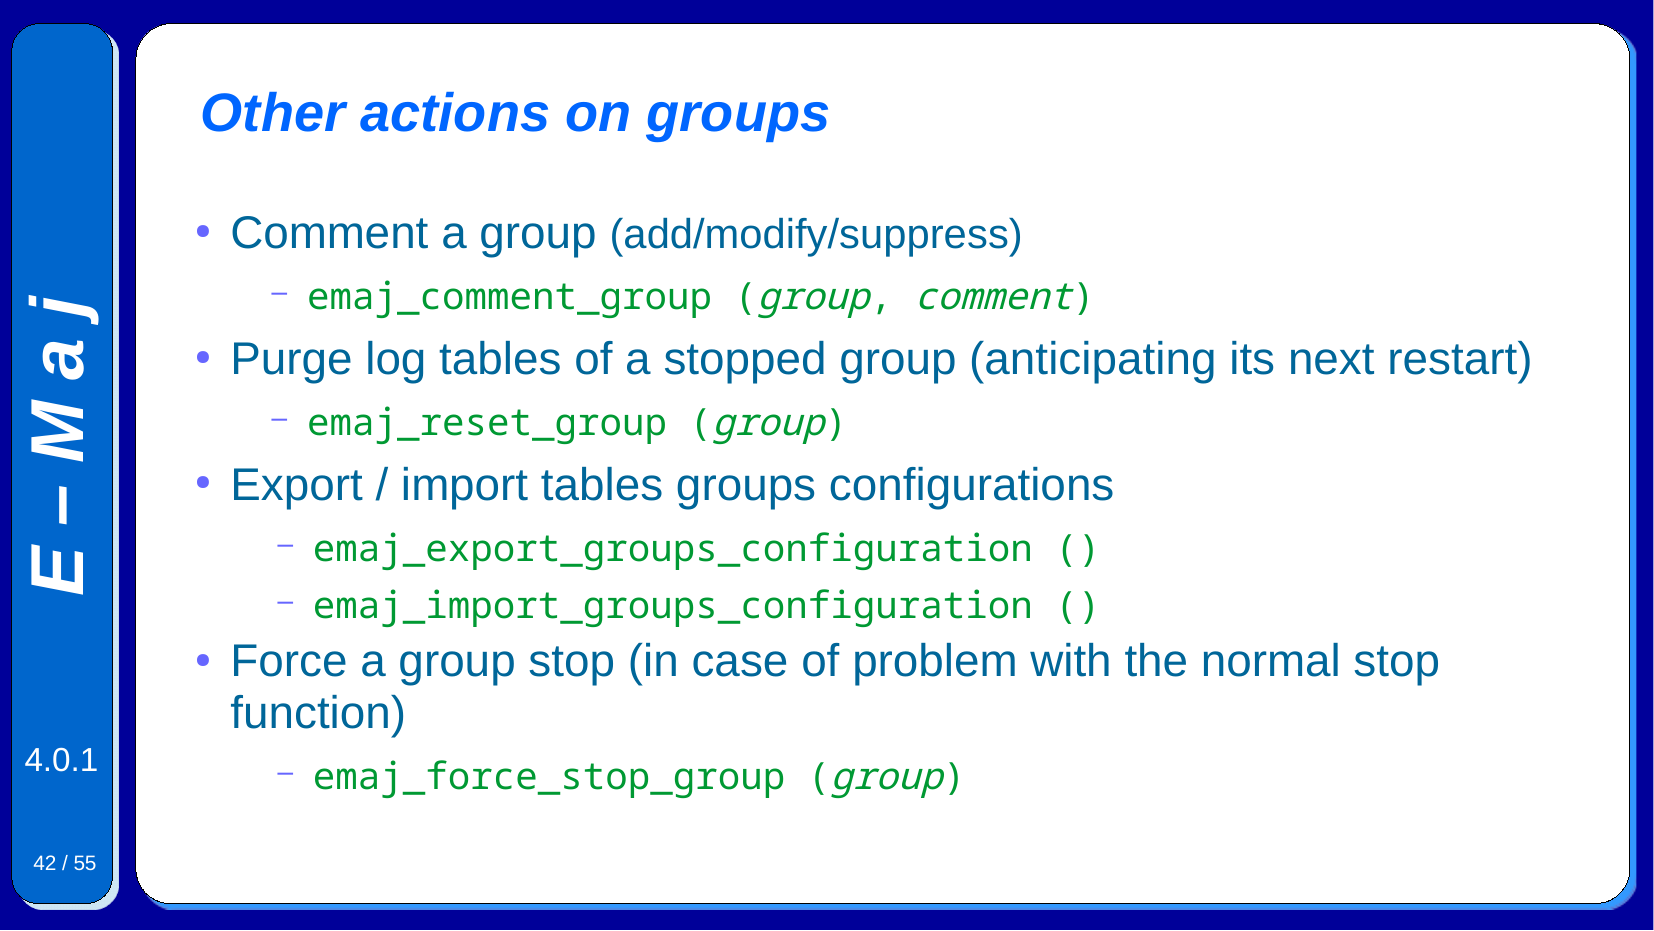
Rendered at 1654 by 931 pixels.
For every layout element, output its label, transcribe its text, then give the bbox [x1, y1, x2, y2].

list Comment a group (add/modify/suppress) emaj_comment_group (group, comment) Purge log tables of a stopped group (anticipating its next restart) emaj_reset_group (group) Export / import tables groups configurations emaj_export_groups_configuration () emaj_import_groups_configuration () Force a group stop (in case of problem with the normal stop function) emaj_force_stop_group (group) [177, 206, 1587, 827]
title Other actions on groups [200, 34, 1575, 191]
